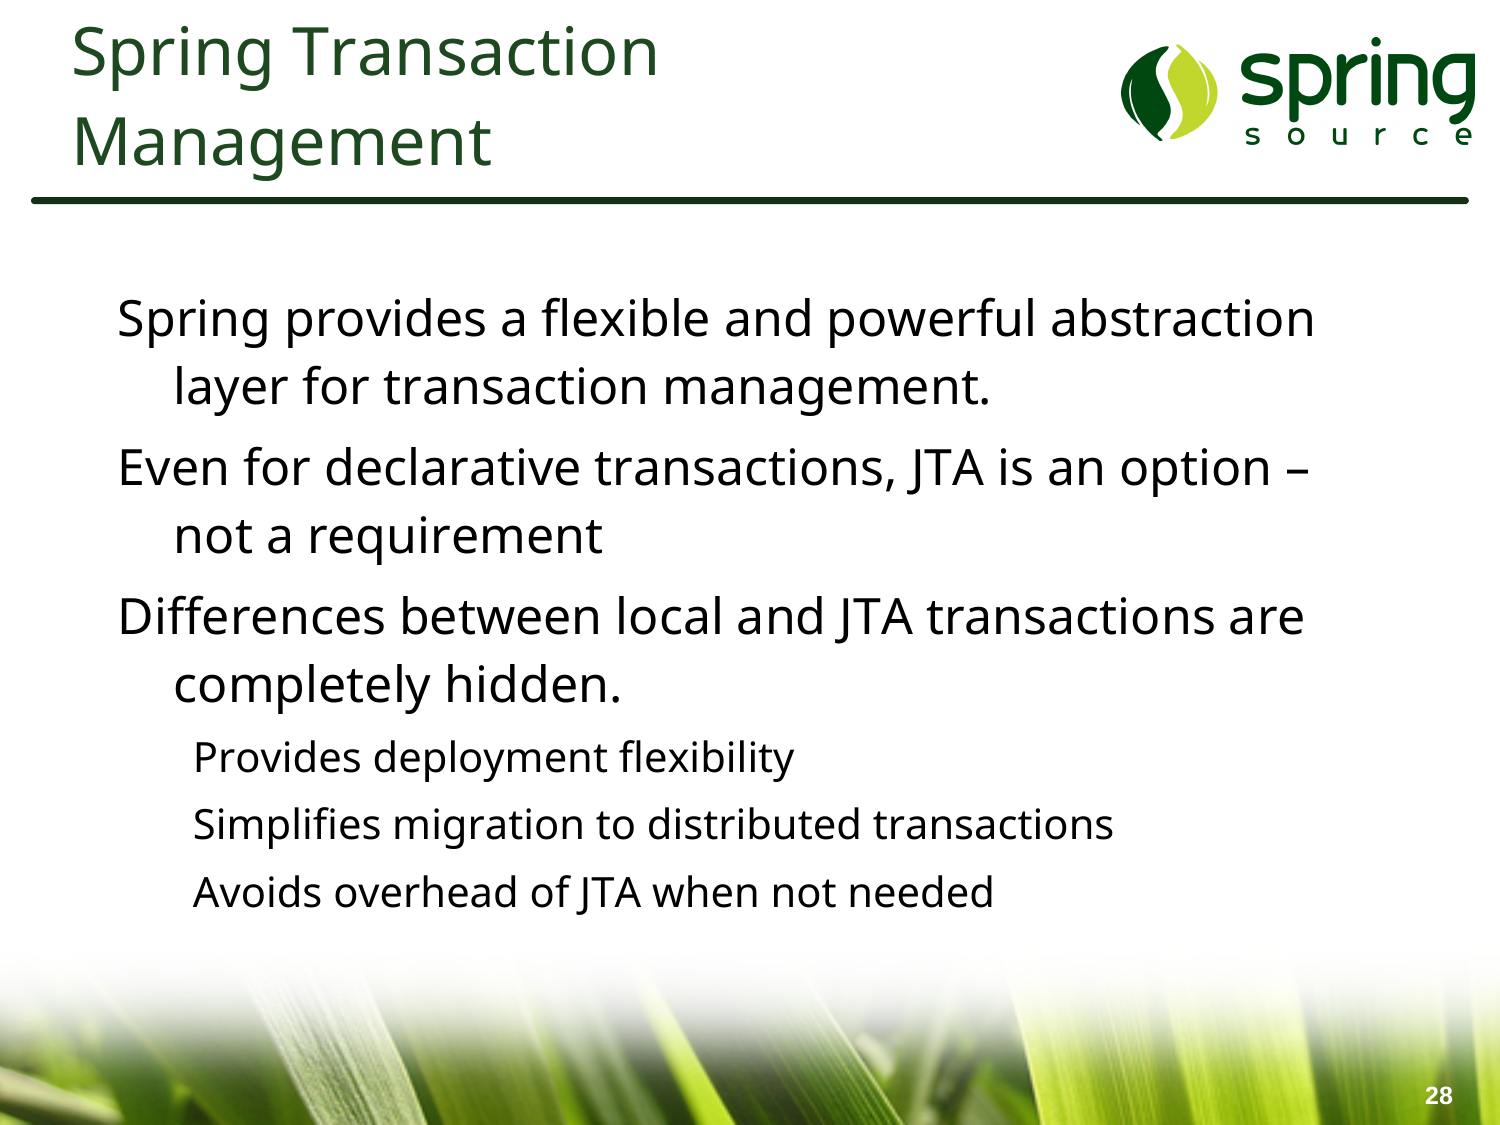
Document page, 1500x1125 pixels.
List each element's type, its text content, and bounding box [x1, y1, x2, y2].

picture [1121, 37, 1475, 145]
title Spring Transaction Management [56, 5, 1089, 184]
picture [0, 944, 1500, 1125]
list Spring provides a flexible and powerful abstraction layer for transaction management. Even for declarative transactions, JTA is an option – not a requirement Differences between local and JTA transactions are completely hidden. Provides deployment flexibility Simplifies migration to distributed transactions Avoids overhead of JTA when not needed [103, 275, 1394, 938]
